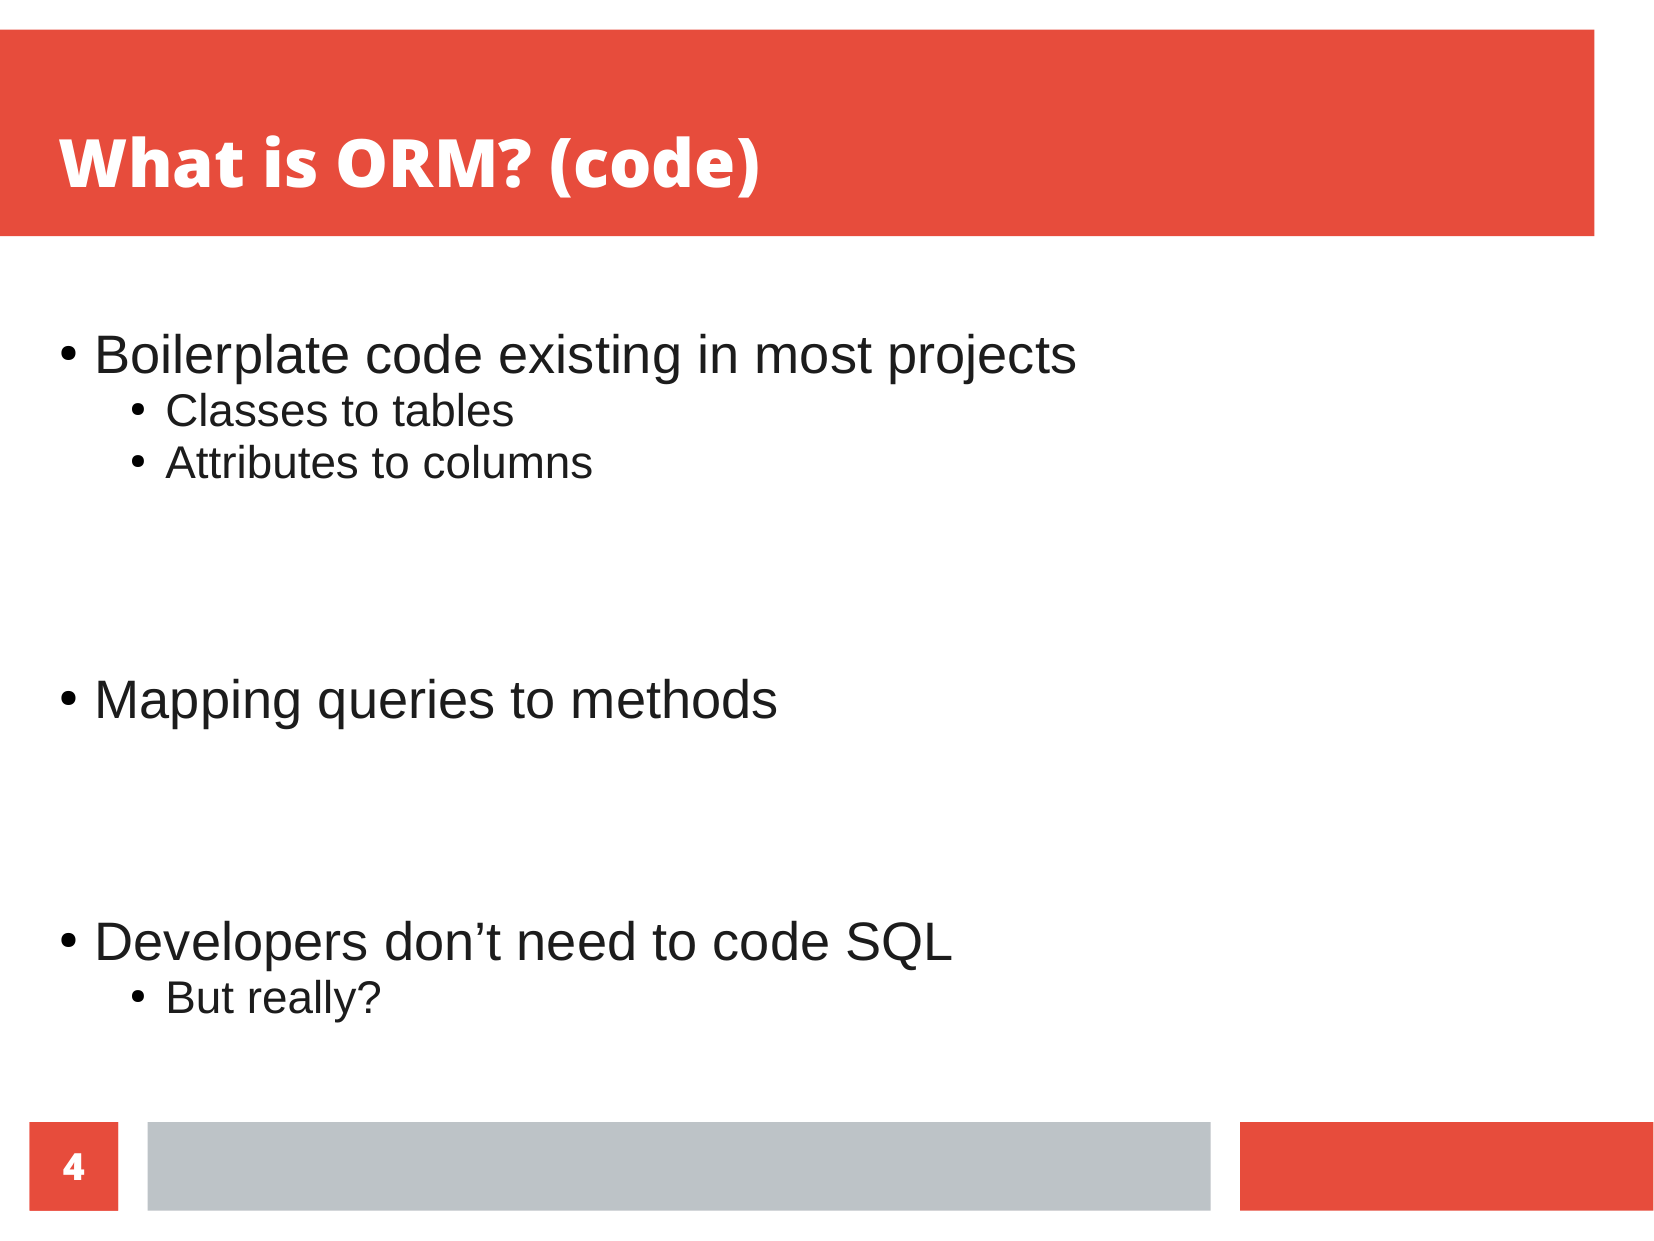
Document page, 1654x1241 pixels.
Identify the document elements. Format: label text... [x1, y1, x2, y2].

subtitle Boilerplate code existing in most projects Classes to tables Attributes to columns Mapping queries to methods Developers don’t need to code SQL But really? [59, 324, 1565, 1093]
title What is ORM? (code) [59, 59, 1595, 207]
